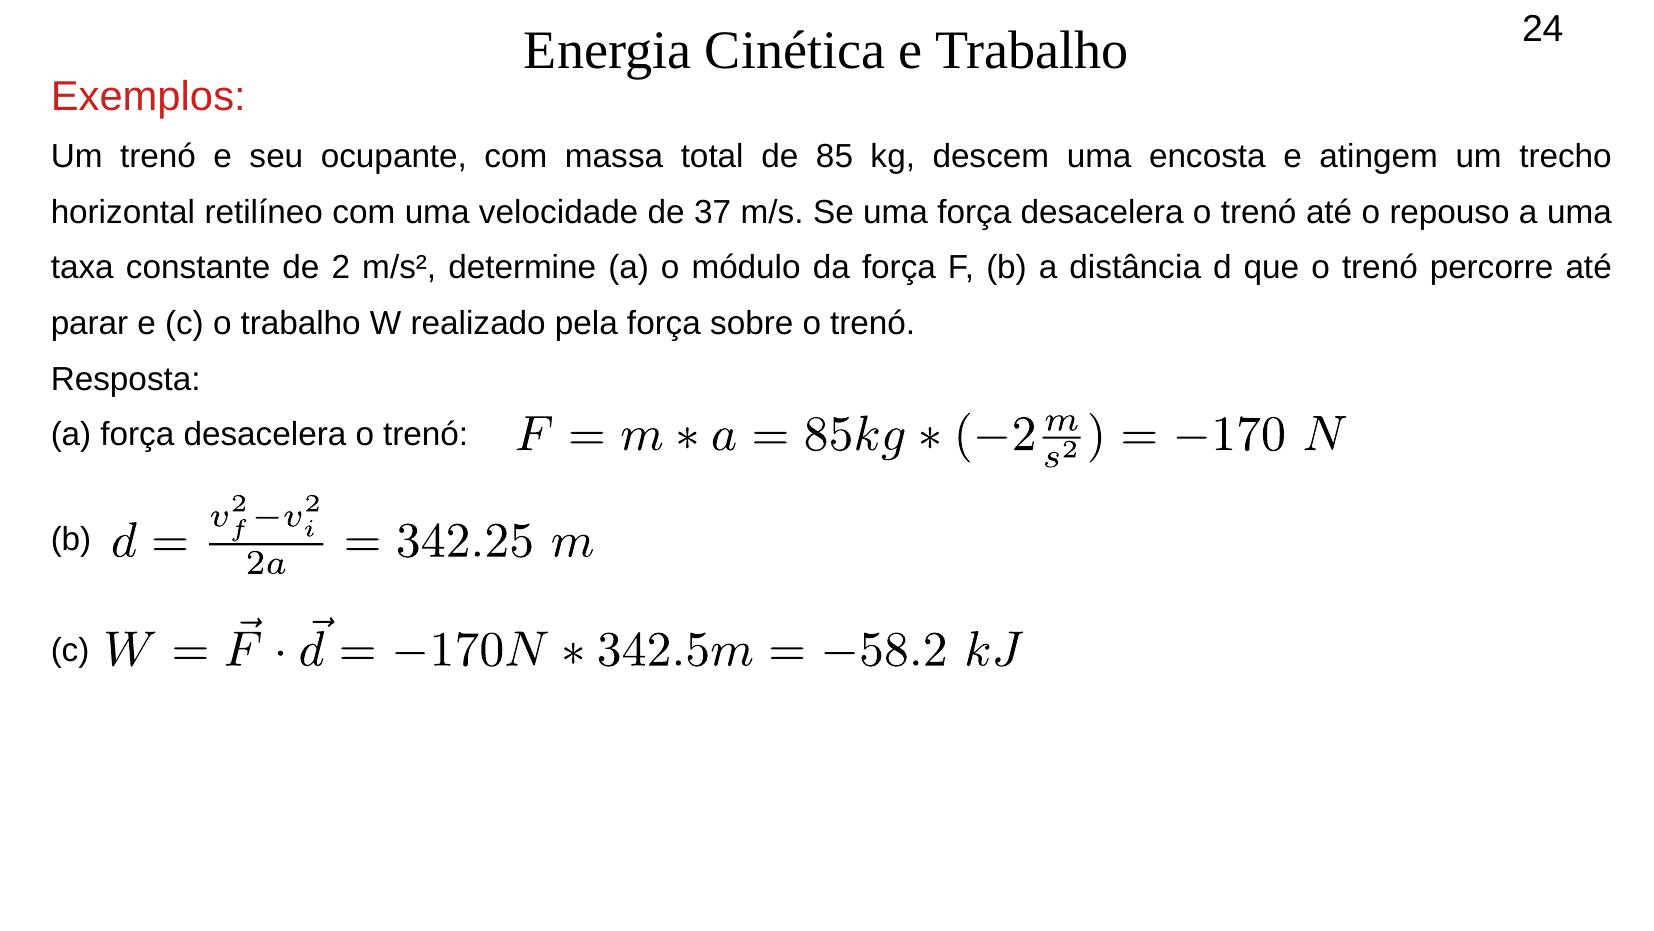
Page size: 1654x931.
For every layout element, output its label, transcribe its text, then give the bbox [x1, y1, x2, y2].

text_box Exemplos: Um trenó e seu ocupante, com massa total de 85 kg, descem uma encosta e atingem um trecho horizontal retilíneo com uma velocidade de 37 m/s. Se uma força desacelera o trenó até o repouso a uma taxa constante de 2 m/s², determine (a) o módulo da força F, (b) a distância d que o trenó percorre até parar e (c) o trabalho W realizado pela força sobre o trenó. Resposta: (a) força desacelera o trenó: (b) (c) [36, 65, 1630, 732]
picture [512, 410, 1349, 470]
text_box Energia Cinética e Trabalho [509, 0, 1145, 88]
text_box <number> [1507, 0, 1654, 71]
picture [103, 617, 1024, 667]
picture [109, 493, 595, 577]
